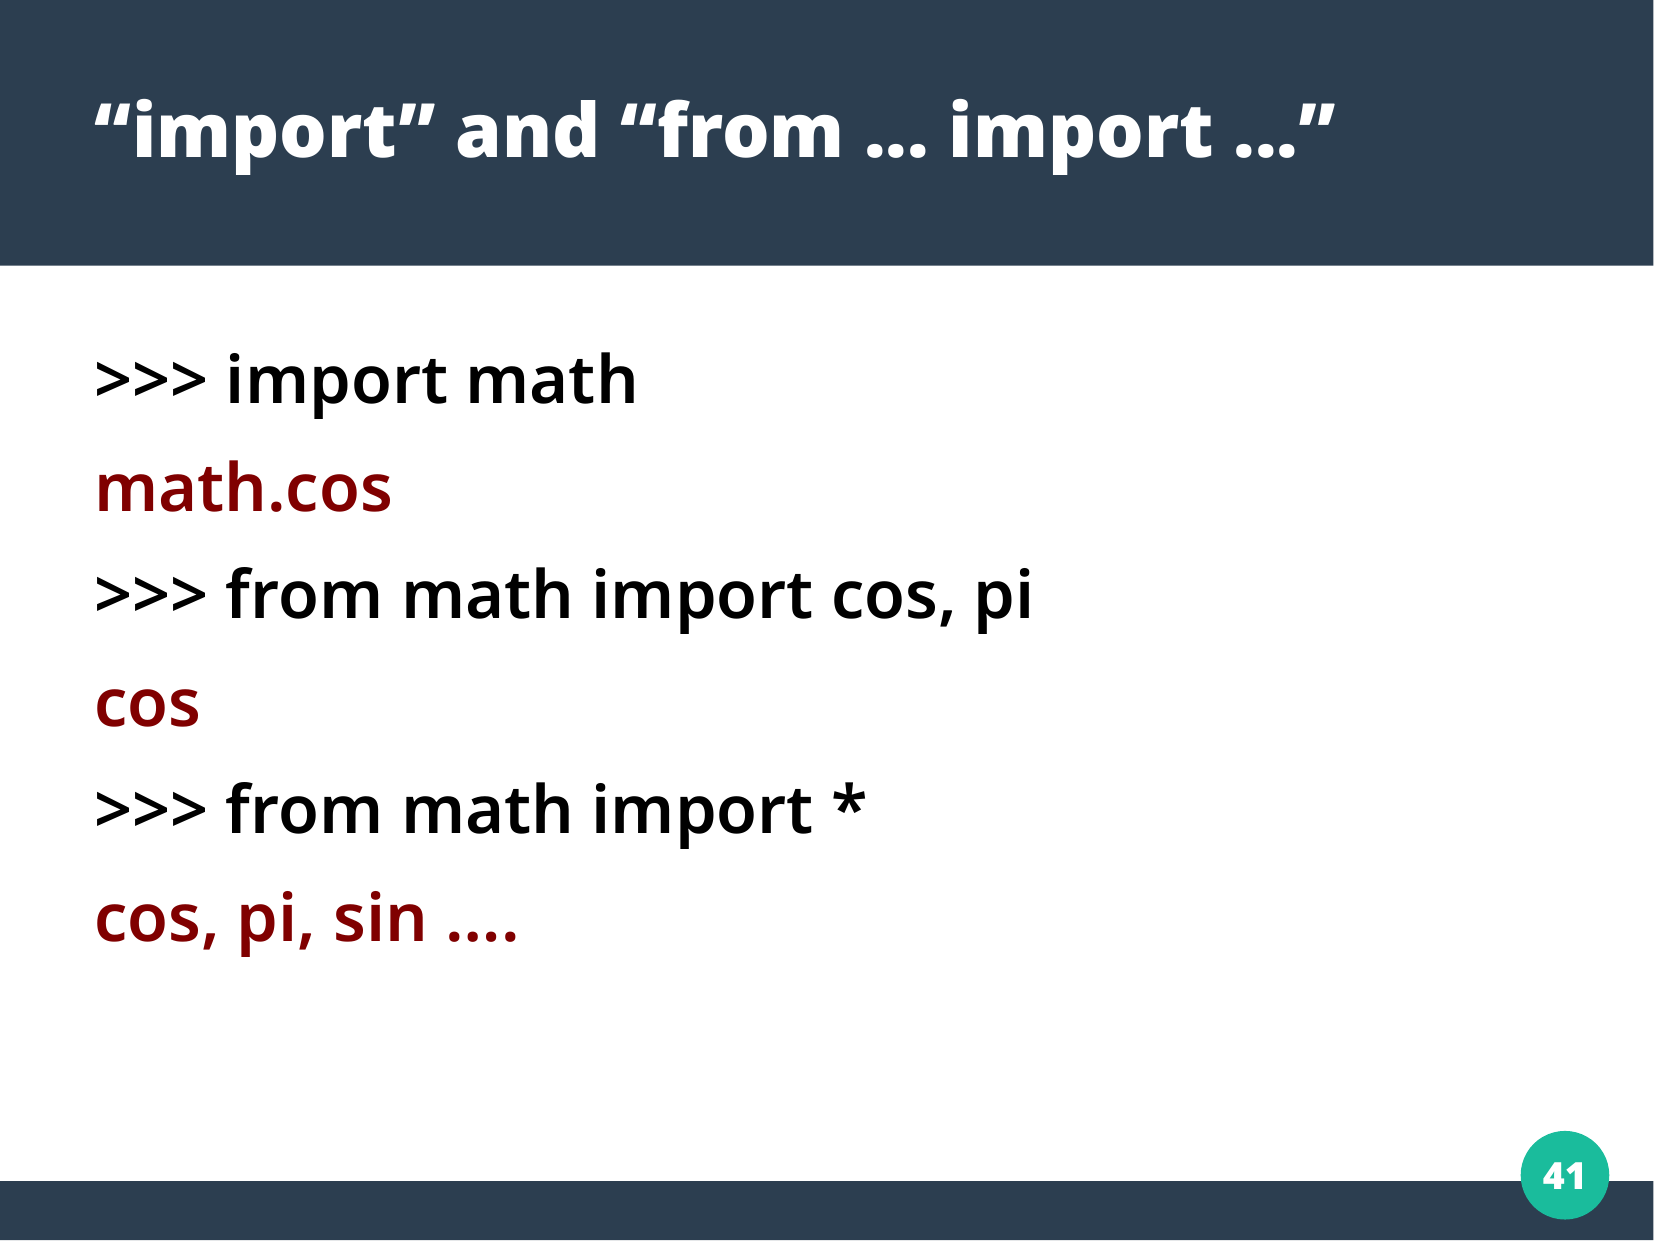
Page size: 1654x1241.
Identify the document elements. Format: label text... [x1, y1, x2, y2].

list >>> import math math.cos >>> from math import cos, pi cos >>> from math import * cos, pi, sin …. [79, 324, 1430, 1069]
title “import” and “from ... import ...” [59, 49, 1595, 207]
